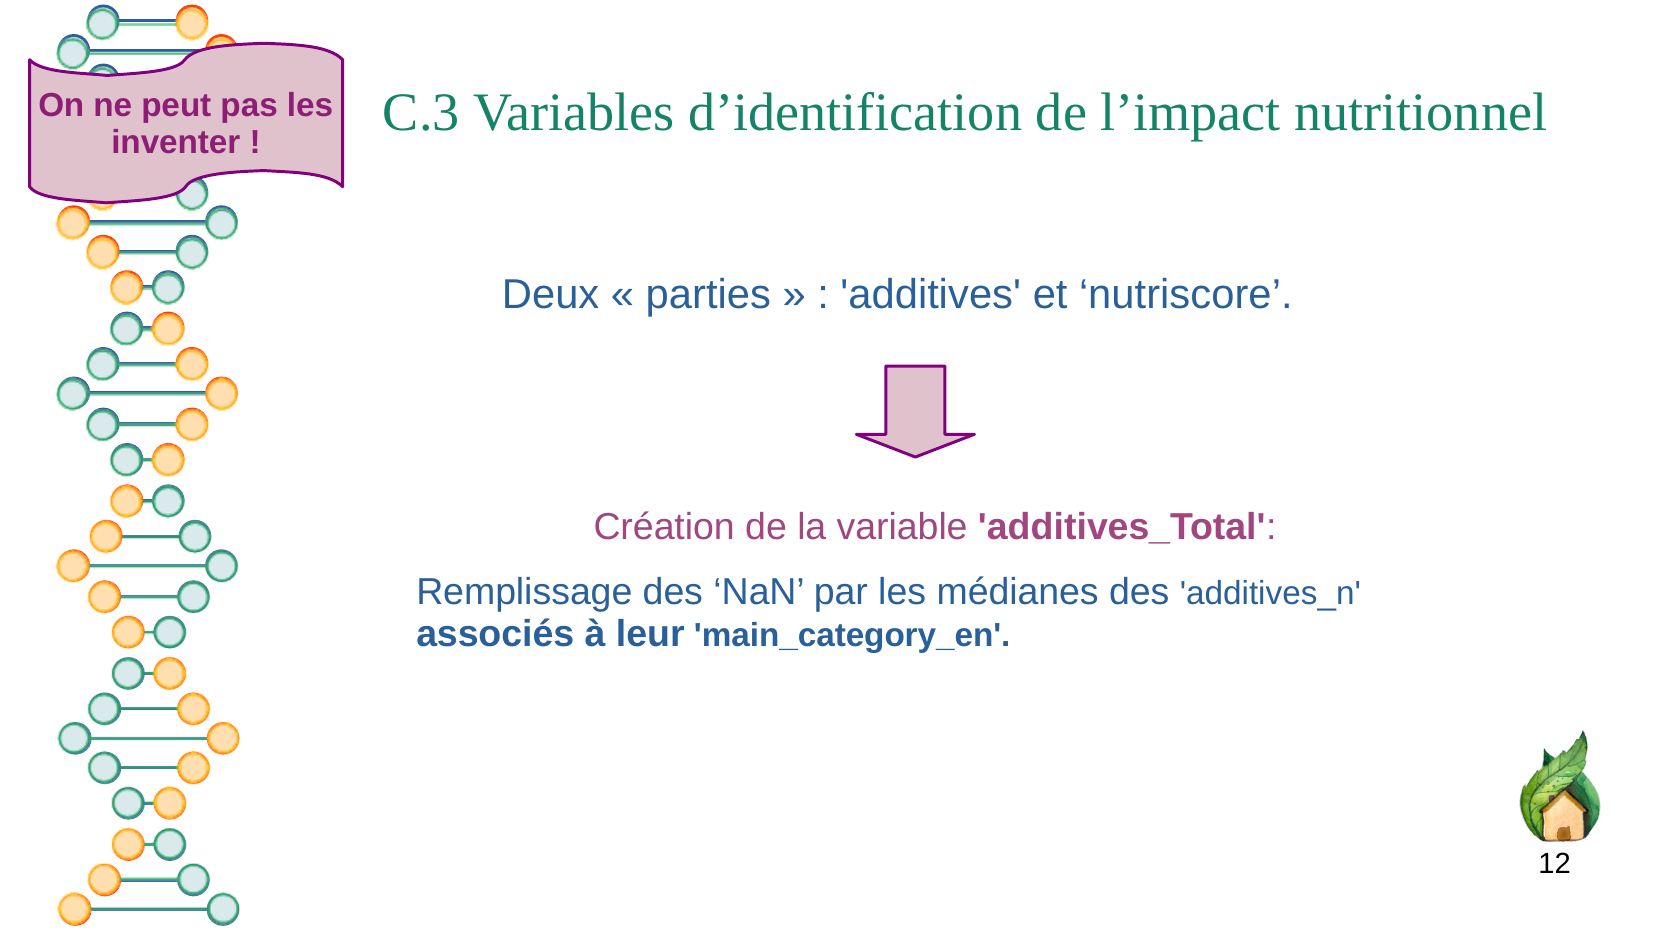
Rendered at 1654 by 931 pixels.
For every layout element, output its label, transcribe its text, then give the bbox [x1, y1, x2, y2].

title C.3 Variables d’identification de l’impact nutritionnel [351, 82, 1595, 203]
list Deux « parties » : 'additives' et ‘nutriscore’. [431, 206, 1524, 384]
picture [0, 168, 351, 931]
picture [1500, 726, 1619, 845]
text_box Création de la variable 'additives_Total': [578, 498, 1300, 556]
text_box [856, 366, 975, 458]
text_box [29, 43, 343, 78]
text_box Remplissage des ‘NaN’ par les médianes des 'additives_n' associés à leur 'main_category_en'. [401, 562, 1465, 662]
text_box [29, 168, 343, 203]
text_box On ne peut pas les inventer ! [0, 78, 373, 168]
picture [0, 0, 351, 78]
